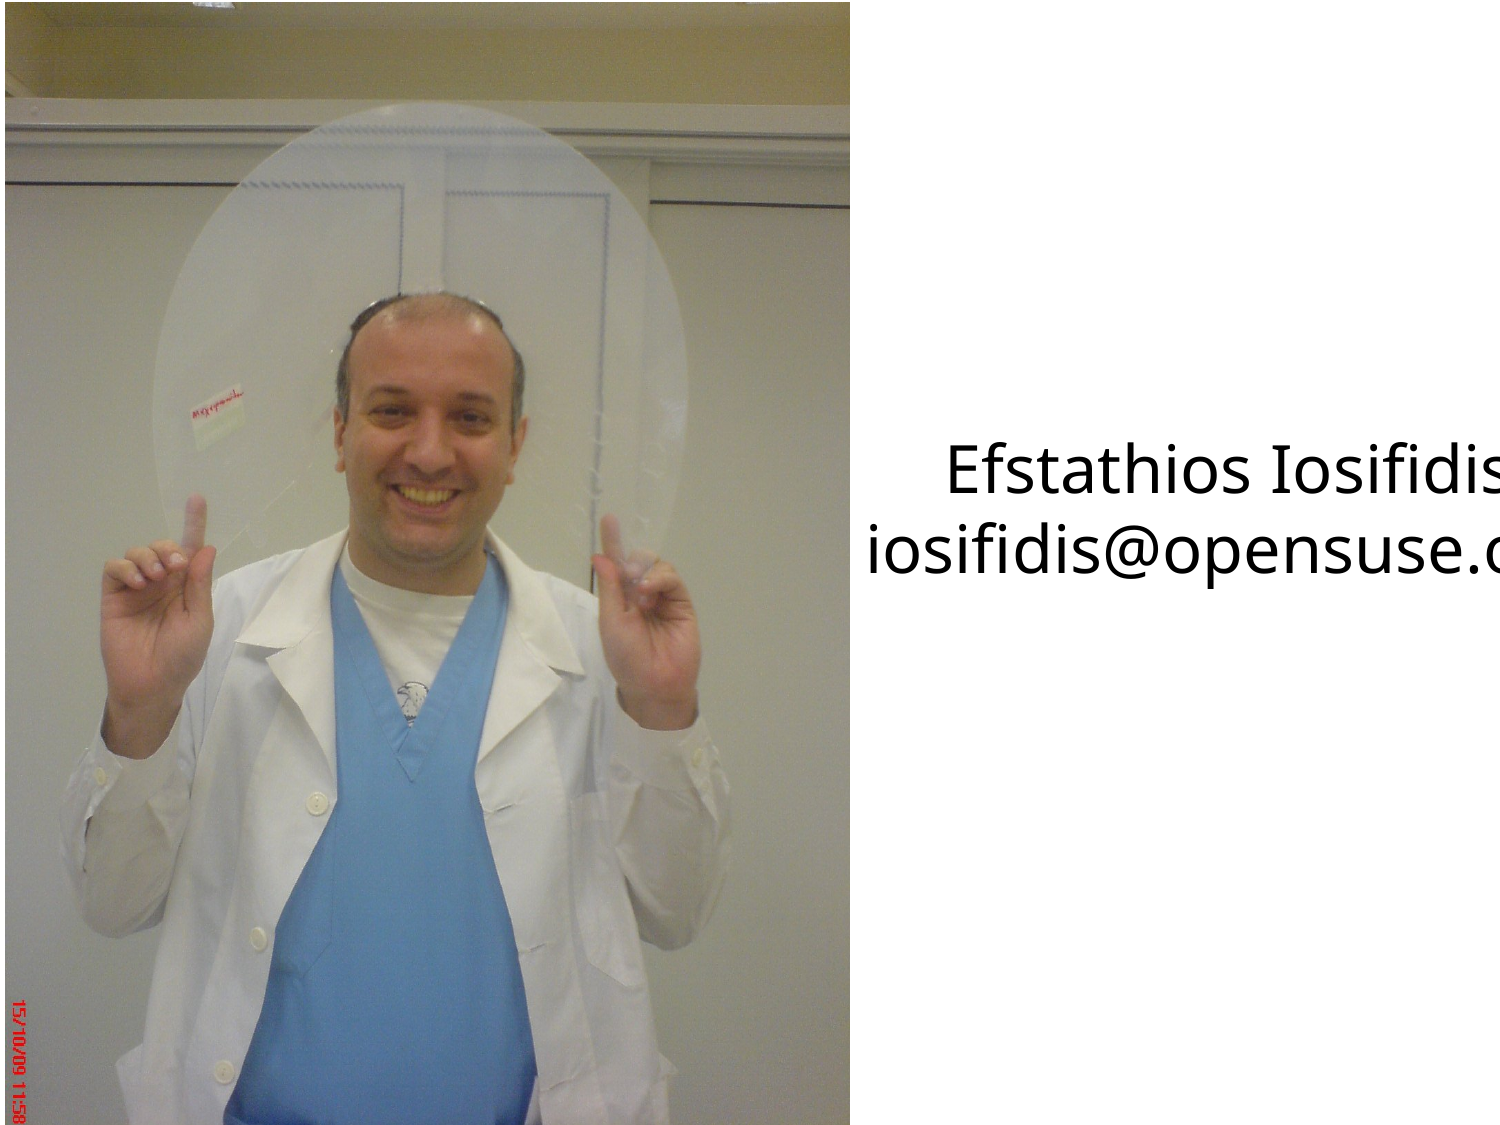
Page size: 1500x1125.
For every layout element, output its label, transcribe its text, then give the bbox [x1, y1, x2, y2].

picture [5, 2, 850, 1125]
text_box Efstathios Iosifidis iosifidis@opensuse.org [850, 419, 1483, 595]
